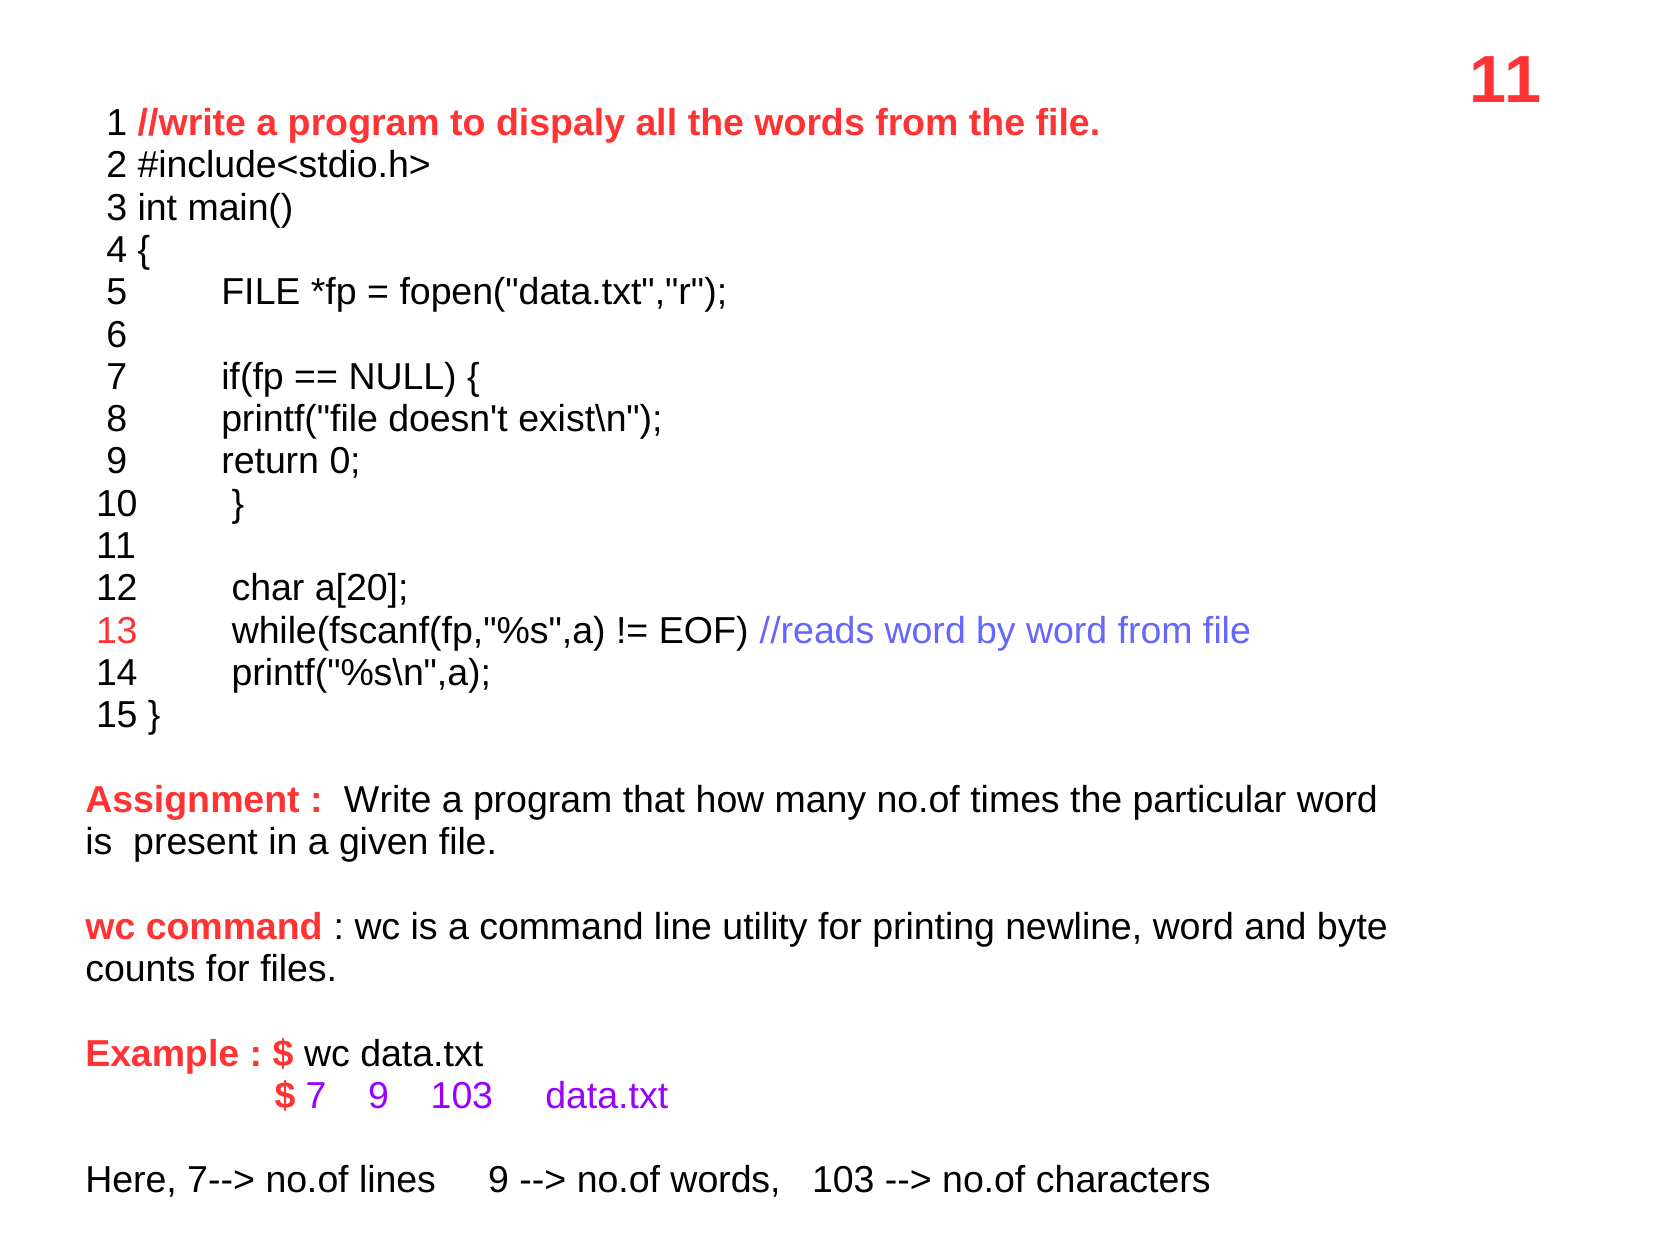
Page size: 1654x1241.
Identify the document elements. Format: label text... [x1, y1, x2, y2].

text_box 1 //write a program to dispaly all the words from the file. 2 #include<stdio.h> 3 int main() 4 { 5 FILE *fp = fopen("data.txt","r"); 6 7 if(fp == NULL) { 8 printf("file doesn't exist\n"); 9 return 0; 10 } 11 12 char a[20]; 13 while(fscanf(fp,"%s",a) != EOF) //reads word by word from file 14 printf("%s\n",a); 15 } Assignment : Write a program that how many no.of times the particular word is present in a given file. wc command : wc is a command line utility for printing newline, word and byte counts for files. Example : $ wc data.txt $ 7 9 103 data.txt Here, 7--> no.of lines 9 --> no.of words, 103 --> no.of characters [70, 94, 1428, 947]
text_box 11 [1454, 35, 1560, 131]
